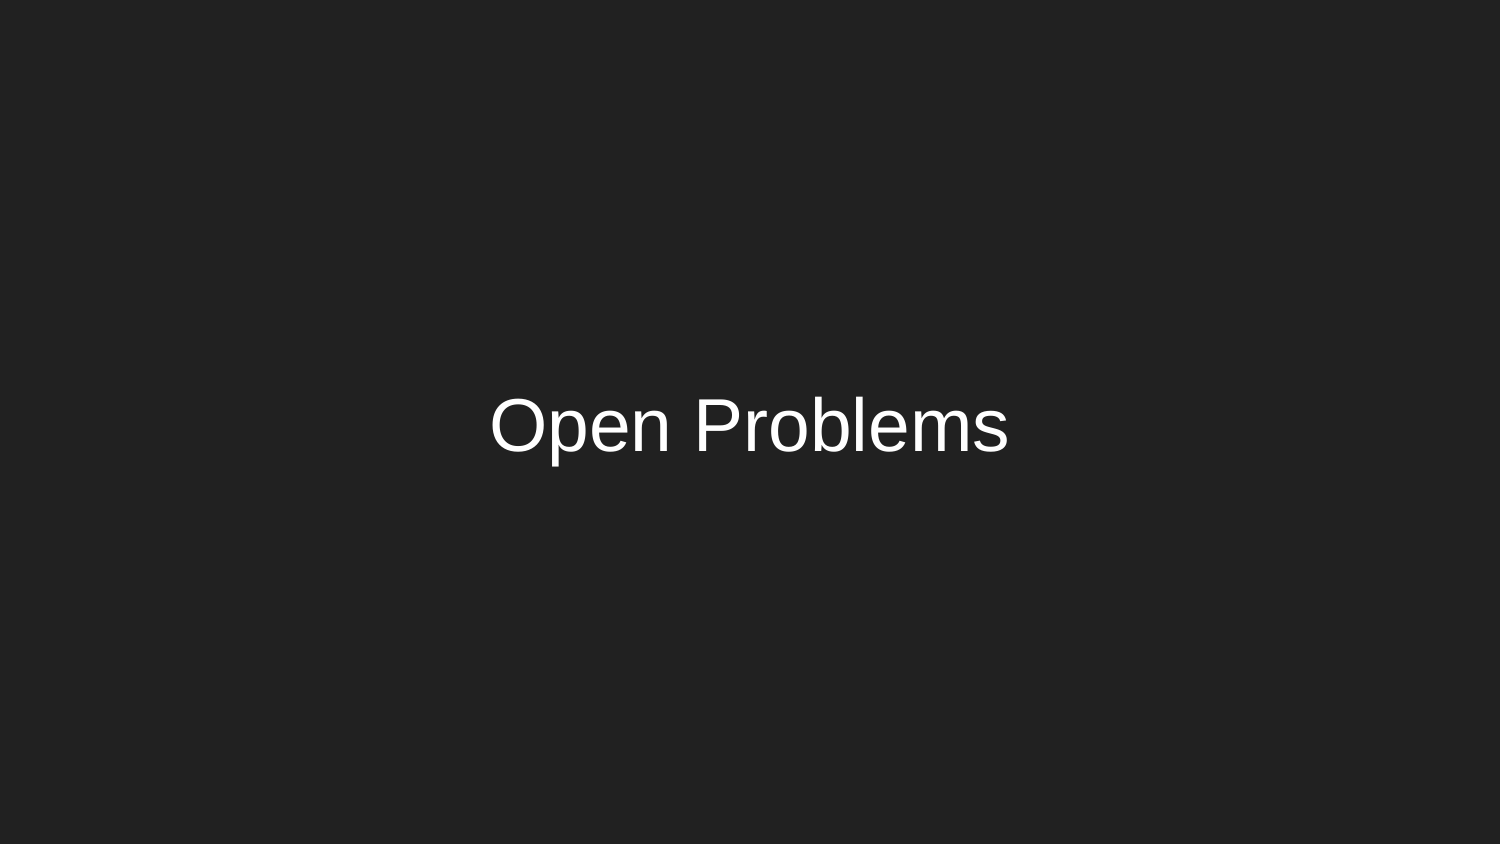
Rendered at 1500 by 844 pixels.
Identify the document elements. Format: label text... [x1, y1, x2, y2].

title Open Problems [51, 352, 1449, 491]
